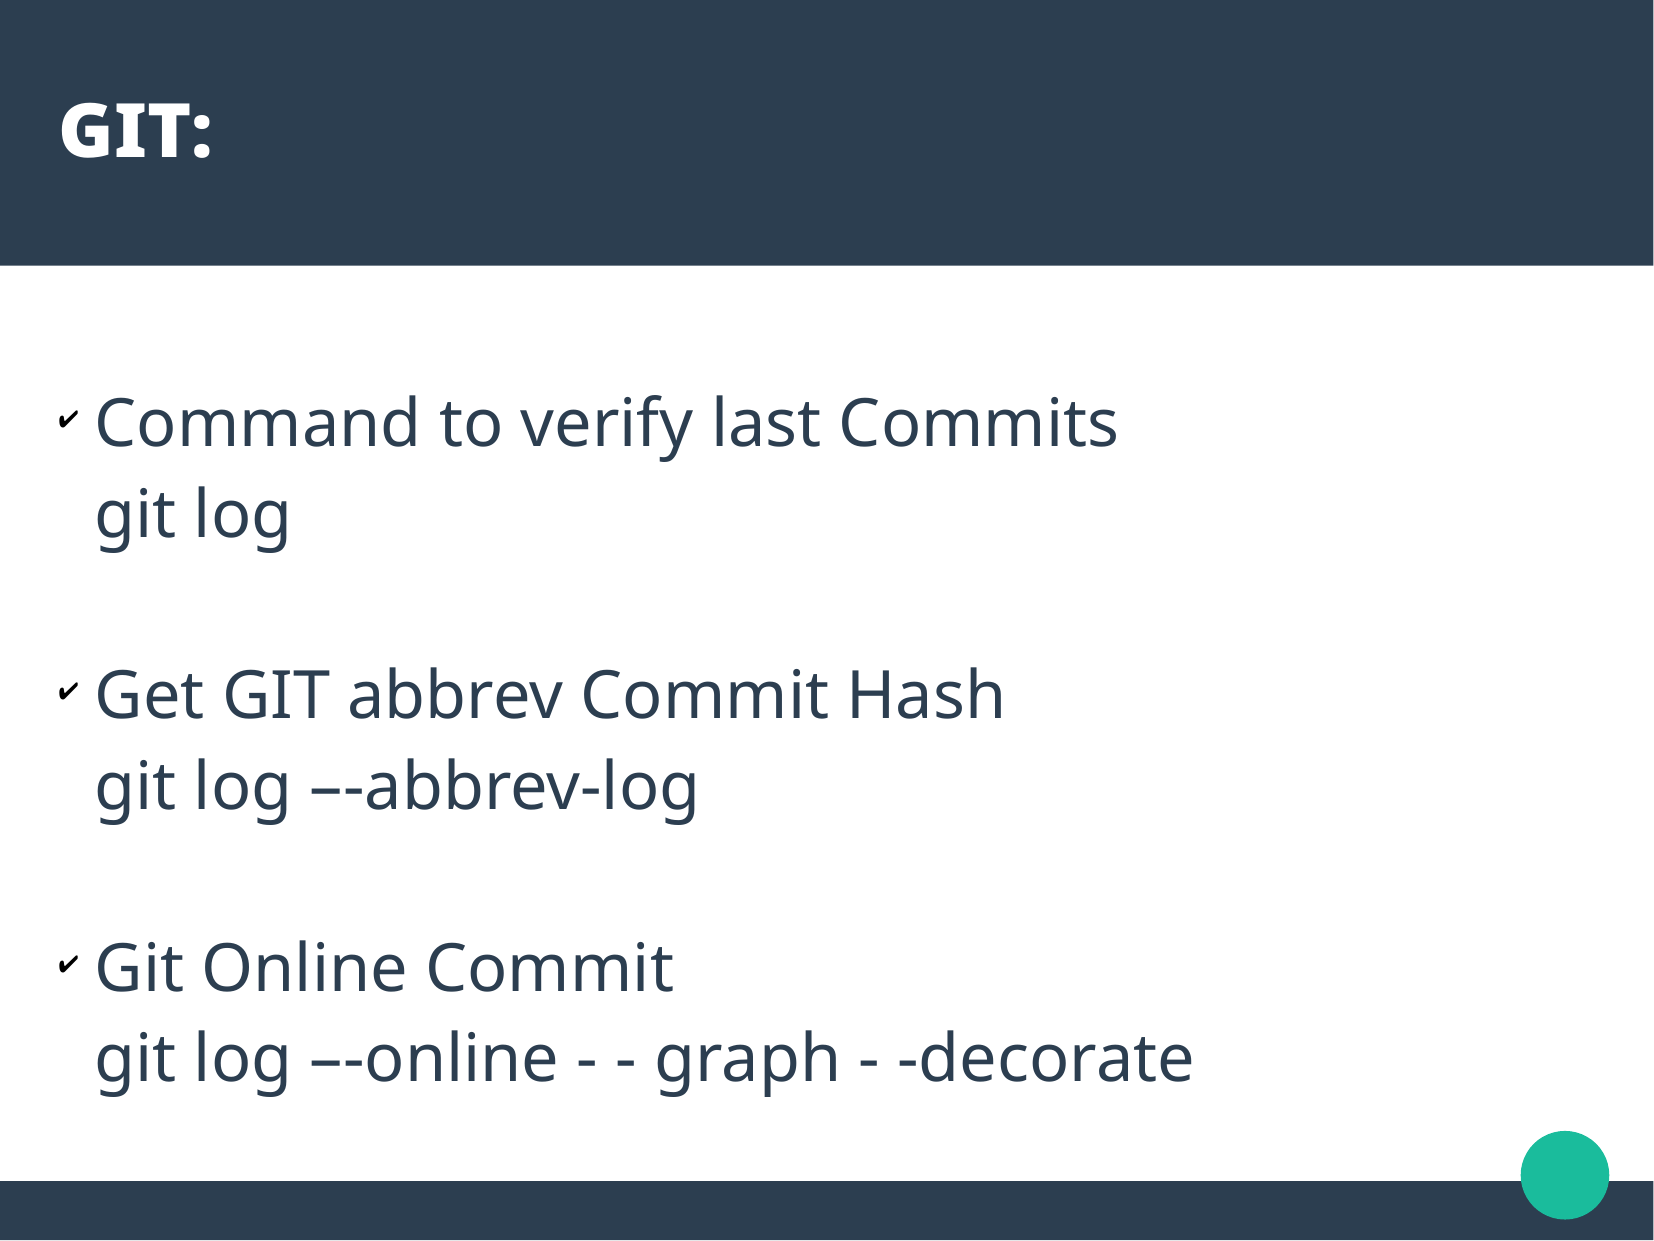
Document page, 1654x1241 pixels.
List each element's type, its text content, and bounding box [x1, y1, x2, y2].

subtitle Command to verify last Commits git log Get GIT abbrev Commit Hash git log –-abbrev-log Git Online Commit git log –-online - - graph - -decorate [59, 271, 1595, 1205]
title GIT: [59, 40, 1595, 216]
